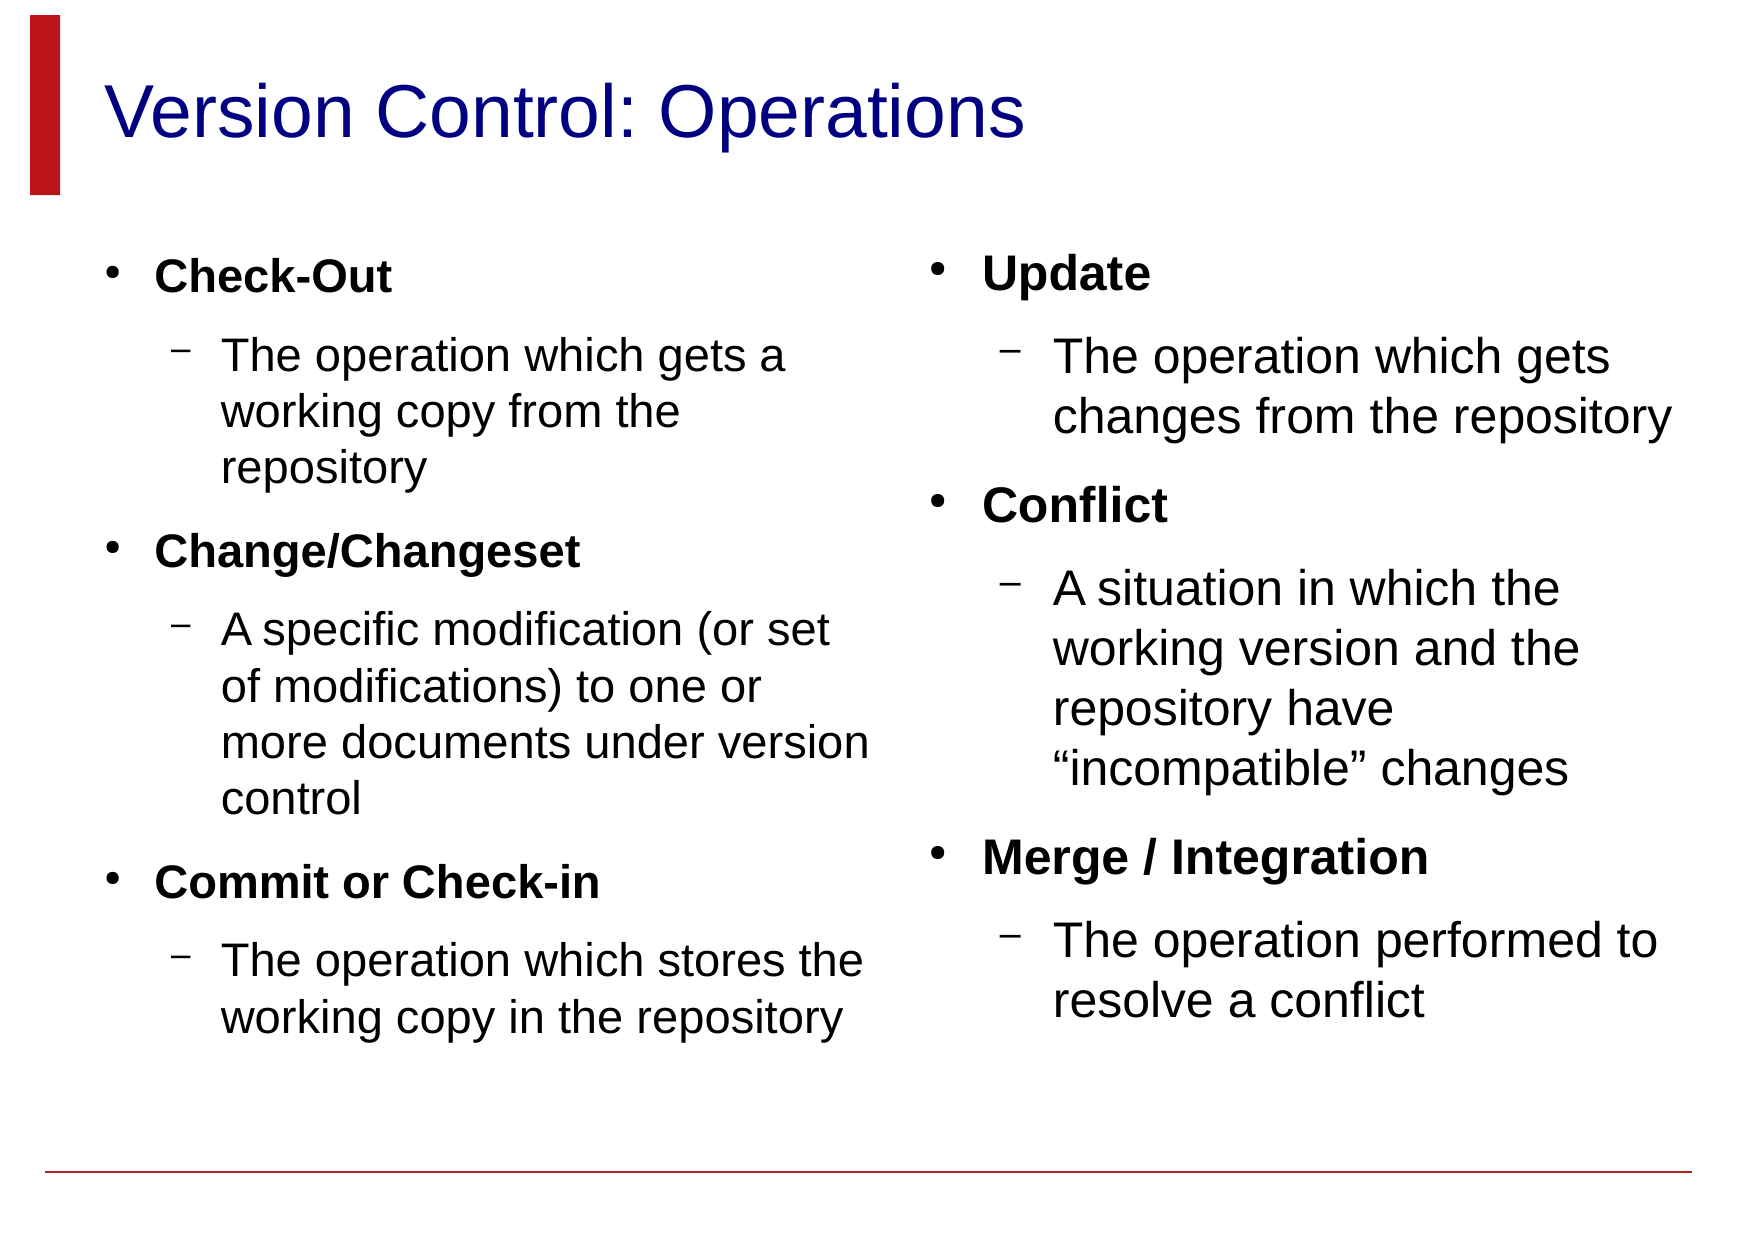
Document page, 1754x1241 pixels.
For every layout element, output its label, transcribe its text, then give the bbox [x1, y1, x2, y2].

list Check-Out The operation which gets a working copy from the repository Change/Changeset A specific modification (or set of modifications) to one or more documents under version control Commit or Check-in The operation which stores the working copy in the repository [87, 245, 873, 1086]
title Version Control: Operations [90, 19, 1726, 196]
list Update The operation which gets changes from the repository Conflict A situation in which the working version and the repository have “incompatible” changes Merge / Integration The operation performed to resolve a conflict [911, 240, 1696, 1066]
